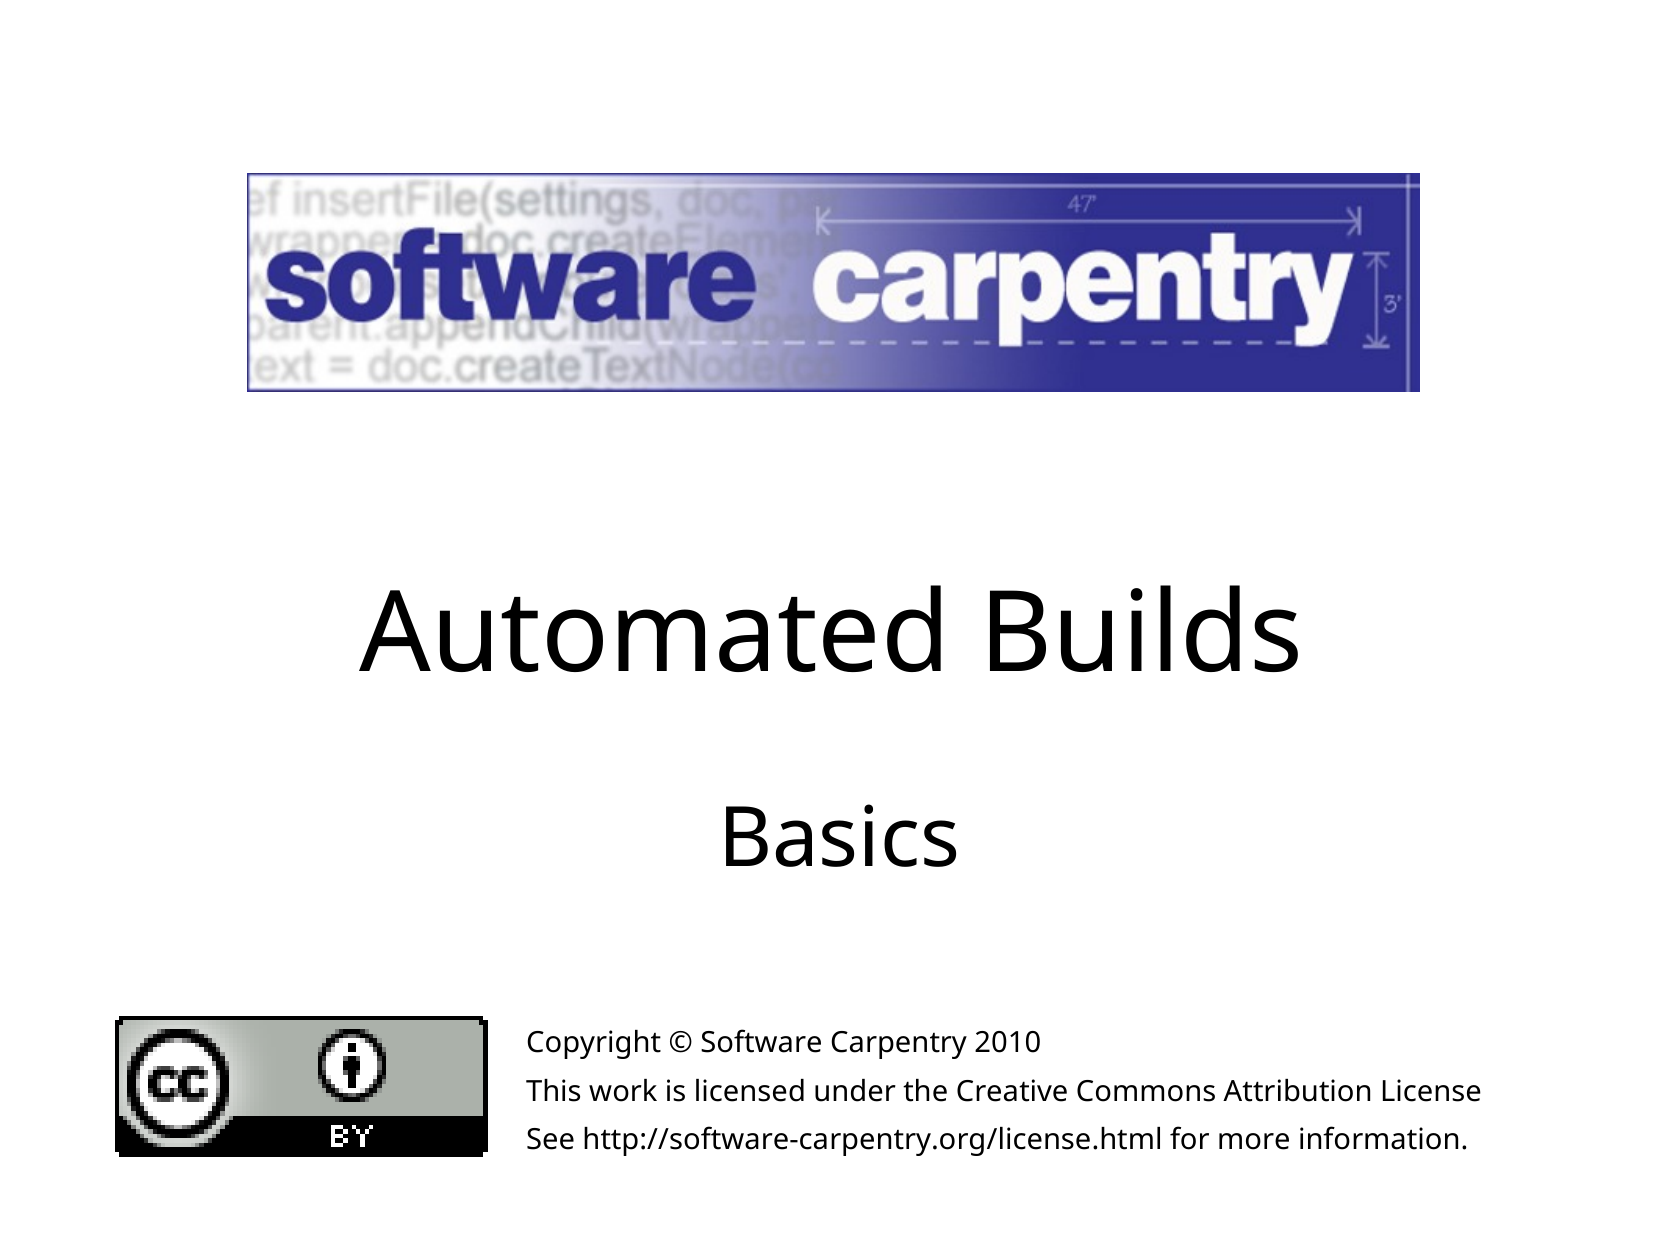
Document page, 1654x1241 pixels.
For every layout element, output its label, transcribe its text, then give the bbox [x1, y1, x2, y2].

text_box Copyright © Software Carpentry 2010 This work is licensed under the Creative Commons Attribution License See http://software-carpentry.org/license.html for more information. [511, 1014, 1574, 1164]
text_box Automated Builds [245, 549, 1418, 697]
text_box Basics [188, 773, 1490, 883]
picture [115, 1016, 488, 1158]
picture [247, 173, 1420, 392]
